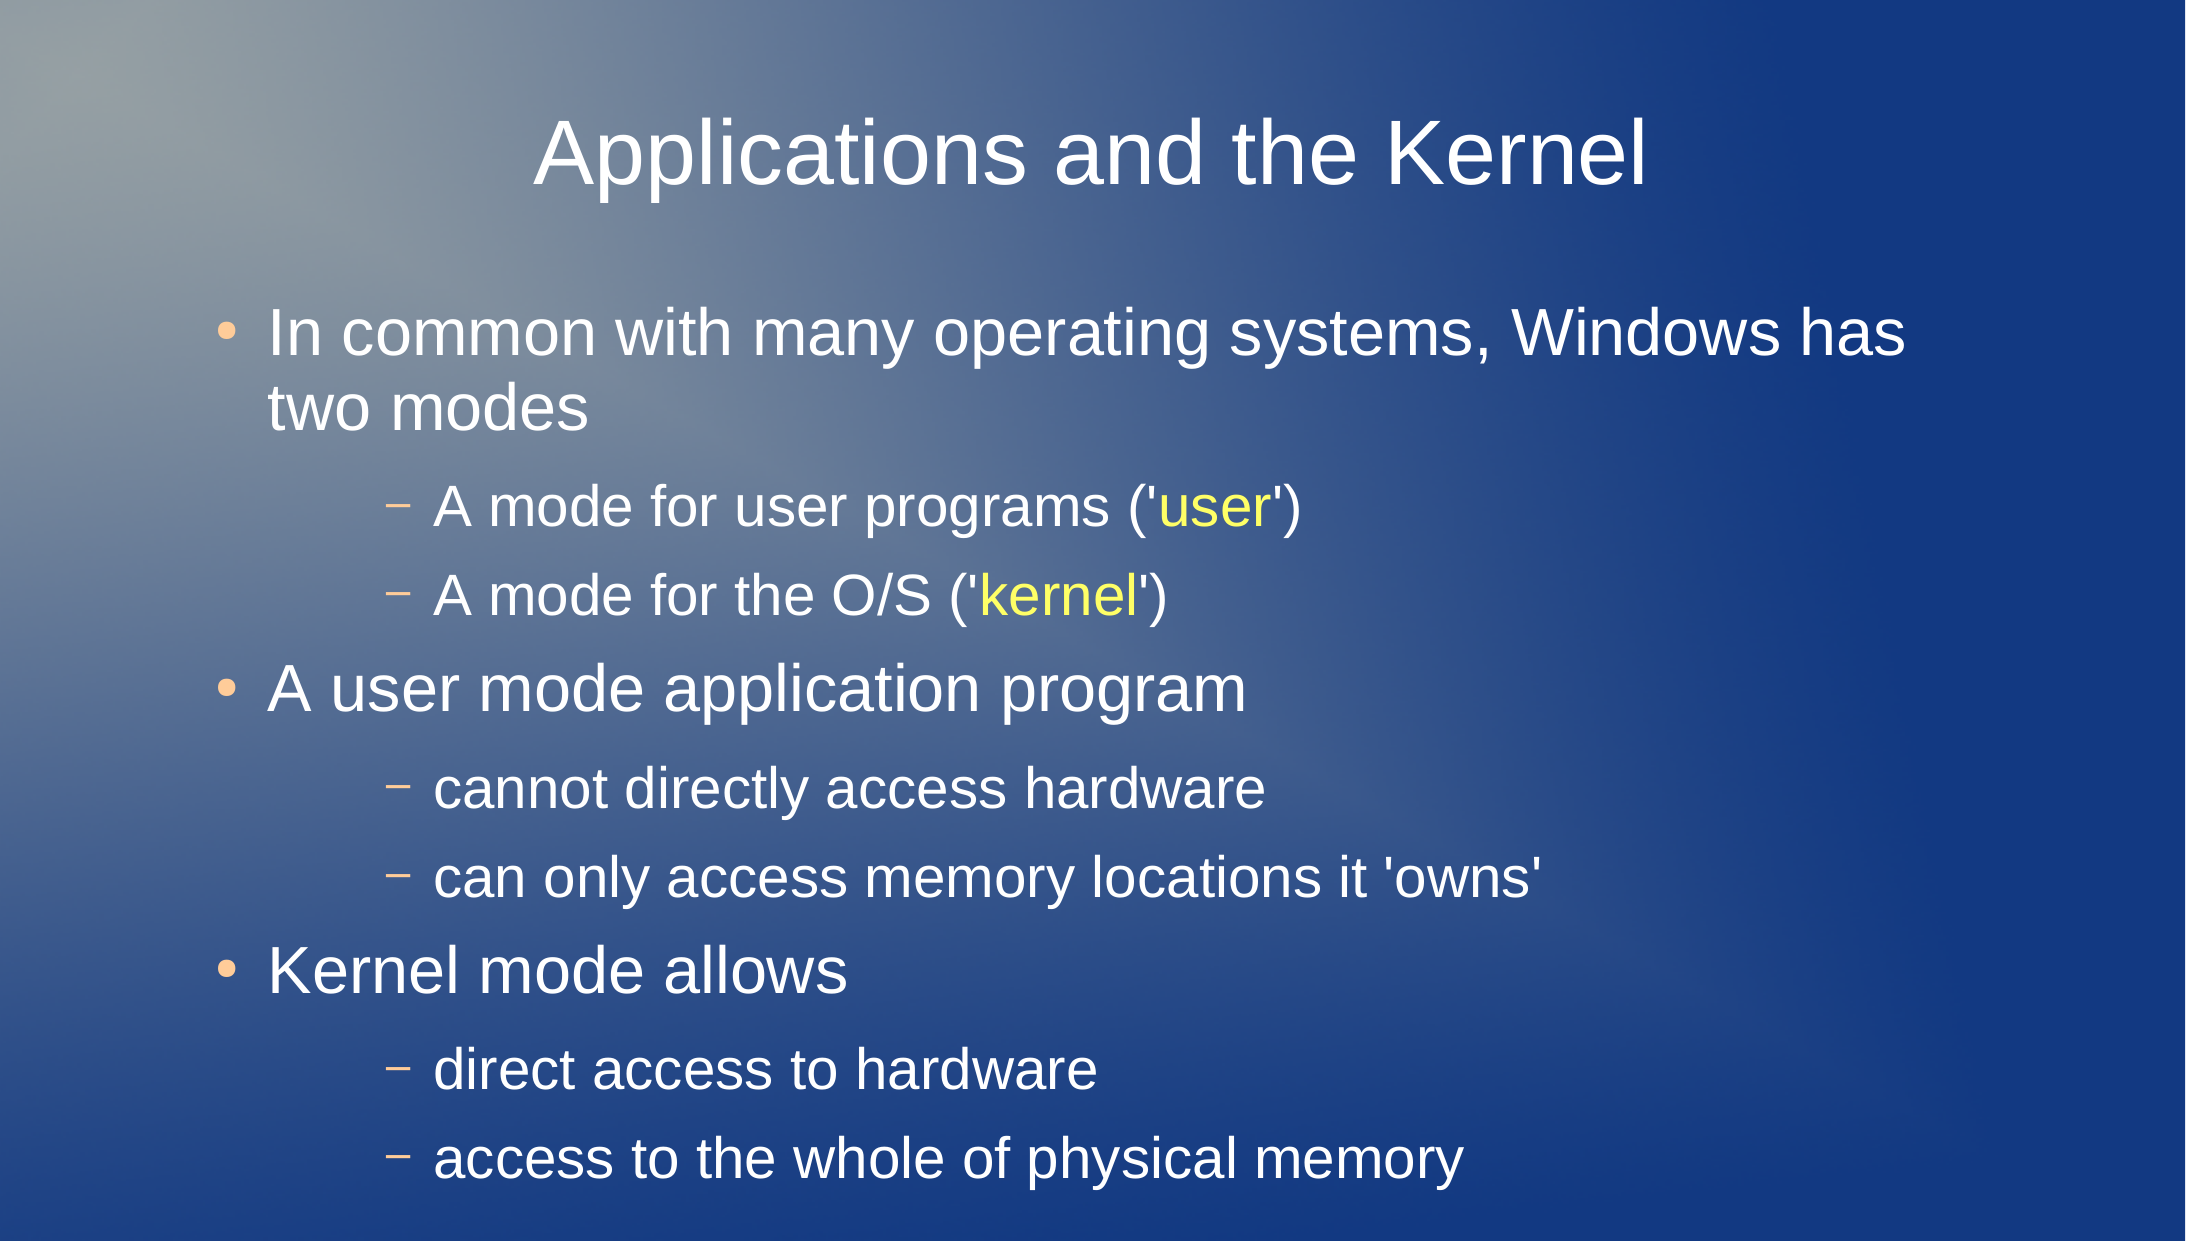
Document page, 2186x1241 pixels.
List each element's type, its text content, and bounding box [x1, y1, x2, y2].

list In common with many operating systems, Windows has two modes A mode for user programs ('user') A mode for the O/S ('kernel') A user mode application program cannot directly access hardware can only access memory locations it 'owns' Kernel mode allows direct access to hardware access to the whole of physical memory [197, 295, 2022, 1204]
title Applications and the Kernel [109, 49, 2076, 257]
picture [0, 0, 2186, 1241]
